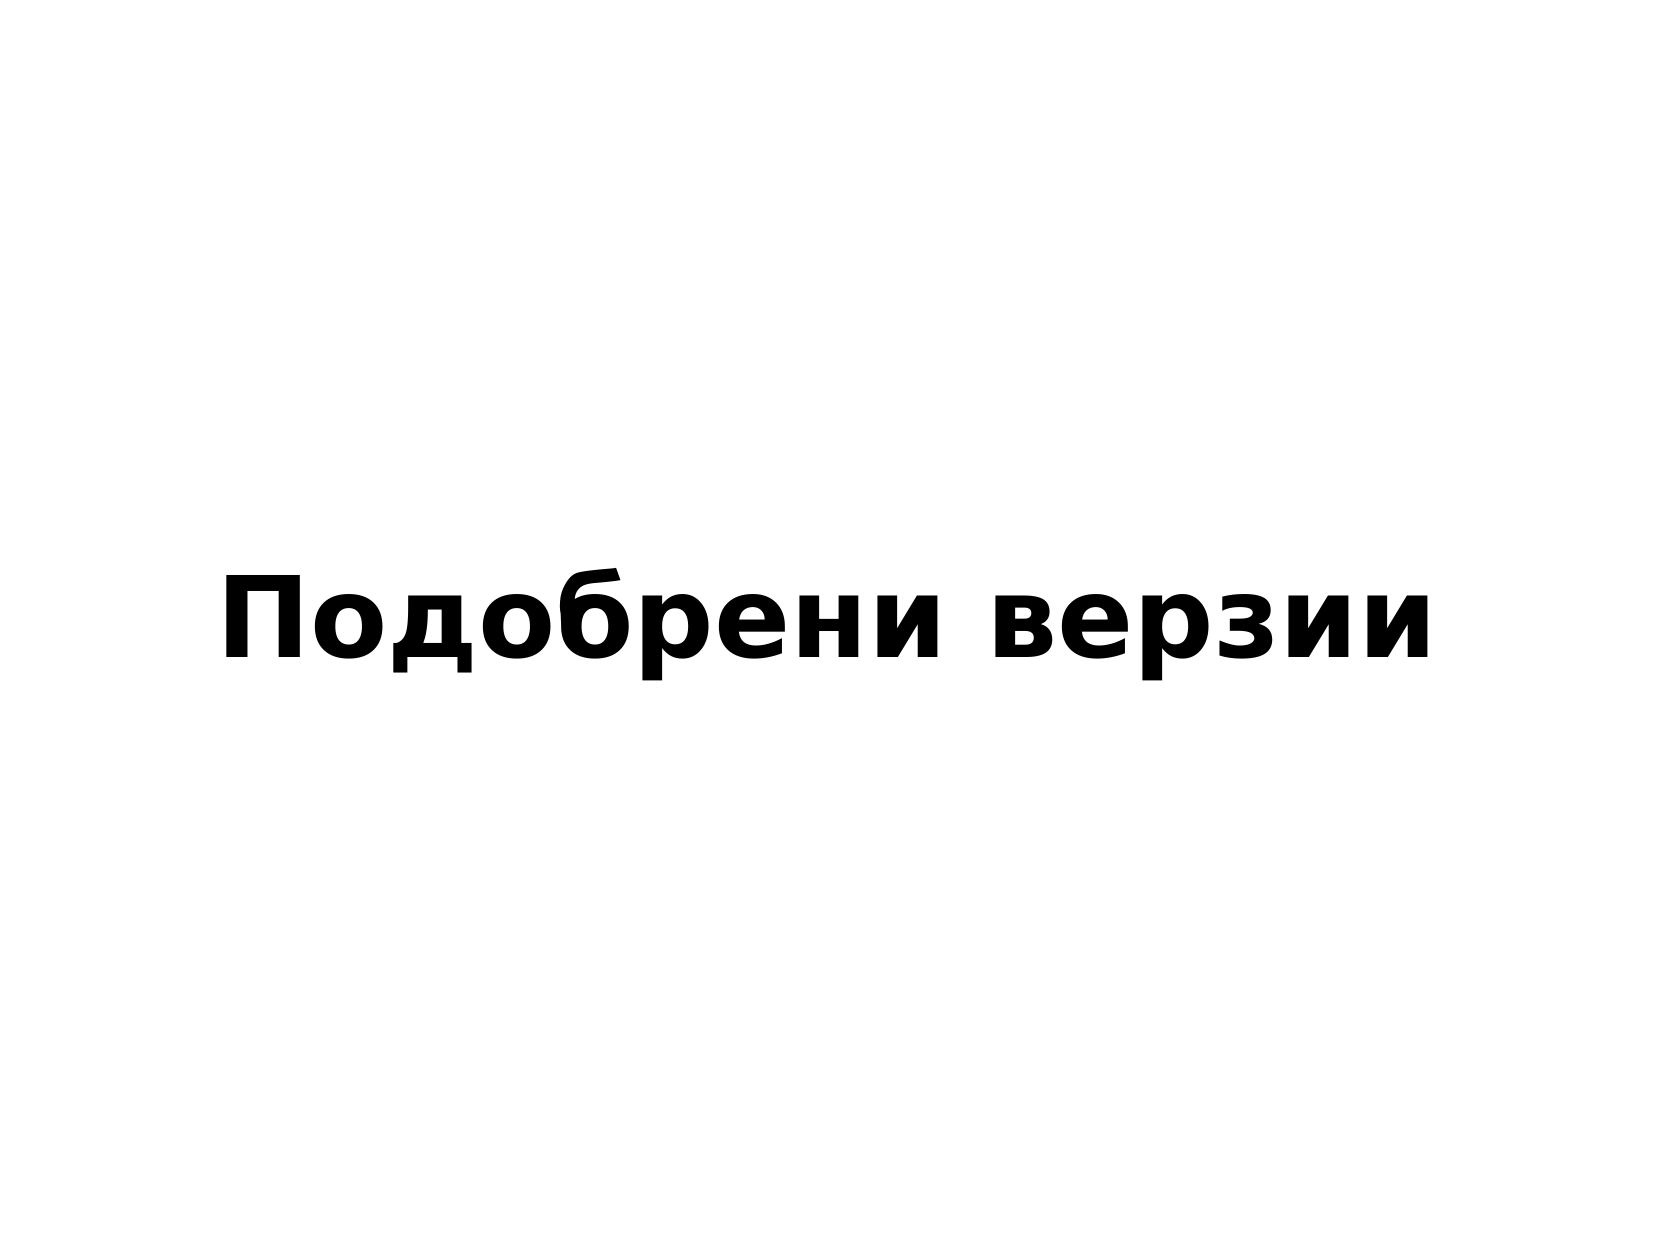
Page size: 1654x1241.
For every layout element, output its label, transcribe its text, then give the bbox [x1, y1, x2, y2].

subtitle Подобрени верзии [0, 0, 1654, 1238]
